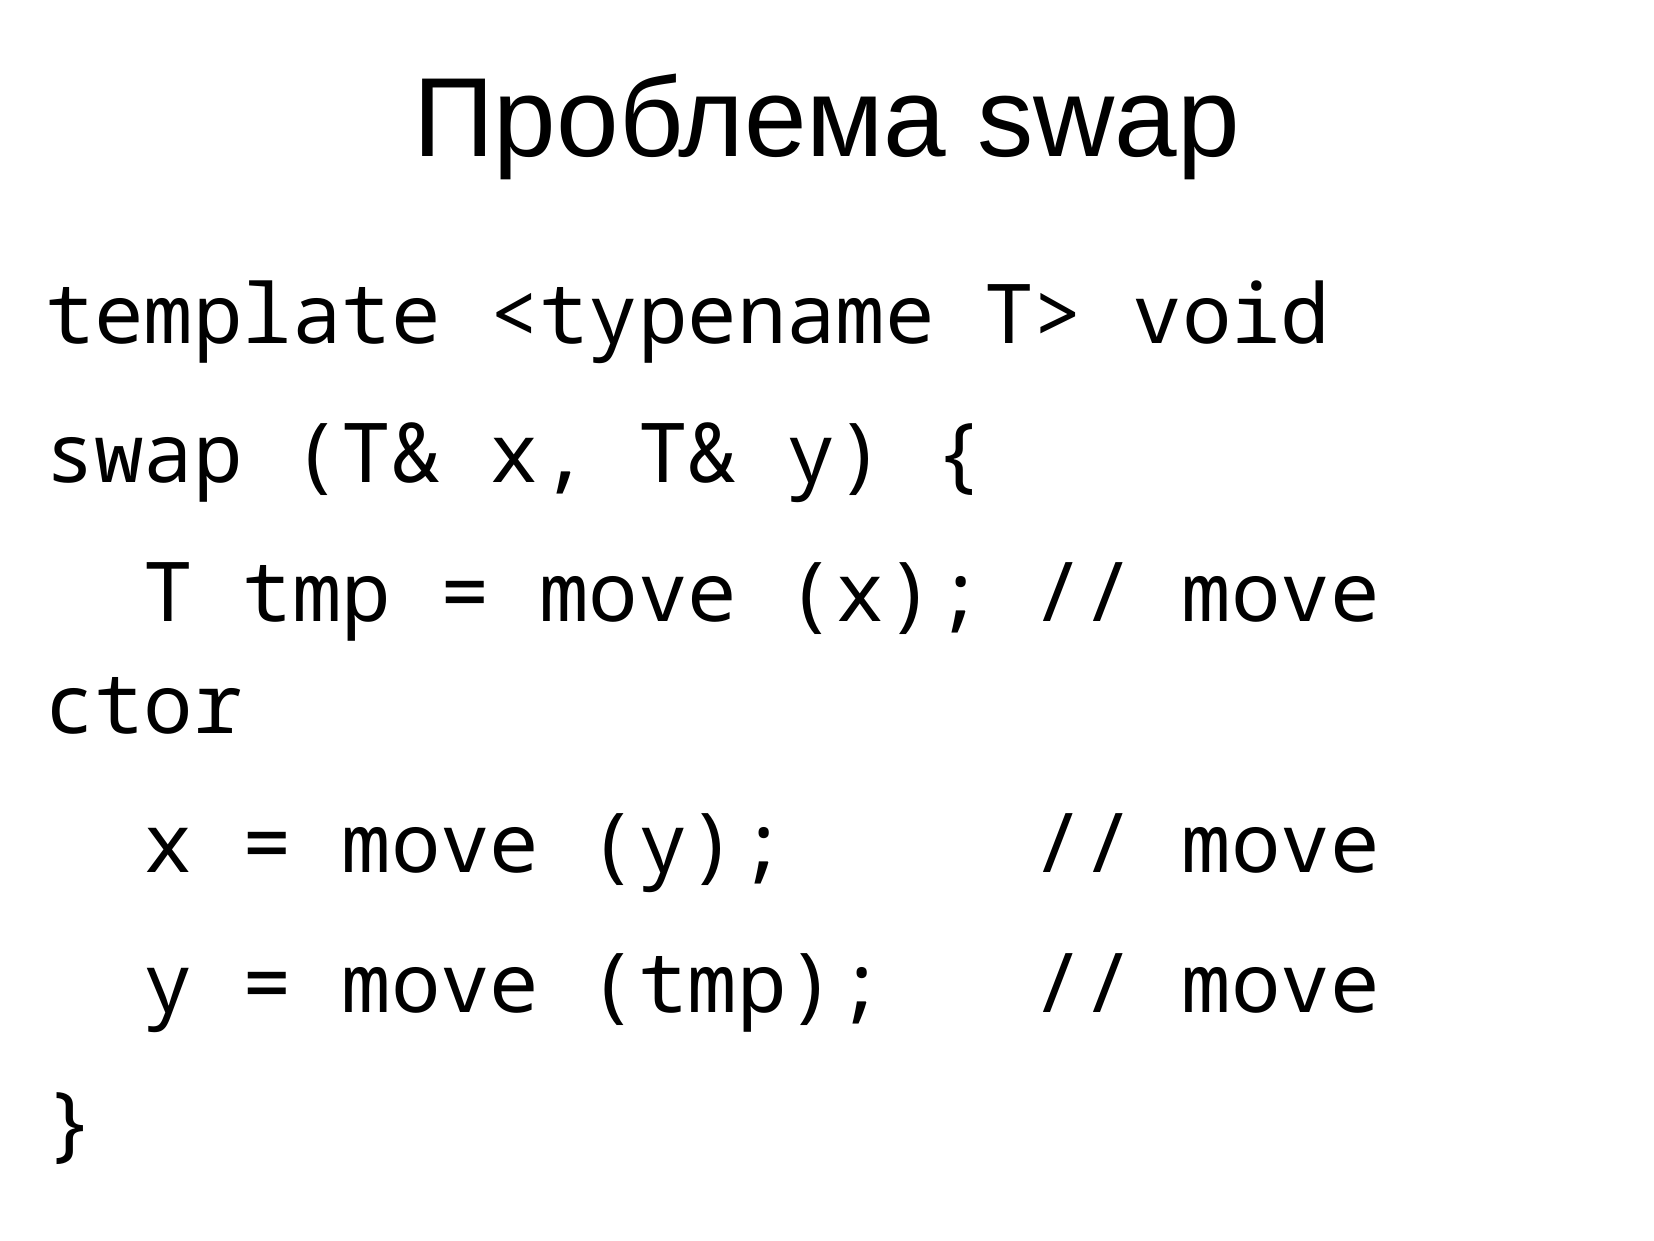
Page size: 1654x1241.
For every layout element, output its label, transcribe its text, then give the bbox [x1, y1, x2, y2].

list template <typename T> void swap (T& x, T& y) { T tmp = move (x); // move ctor x = move (y); // move y = move (tmp); // move } [45, 255, 1583, 1186]
title Проблема swap [82, 13, 1571, 222]
